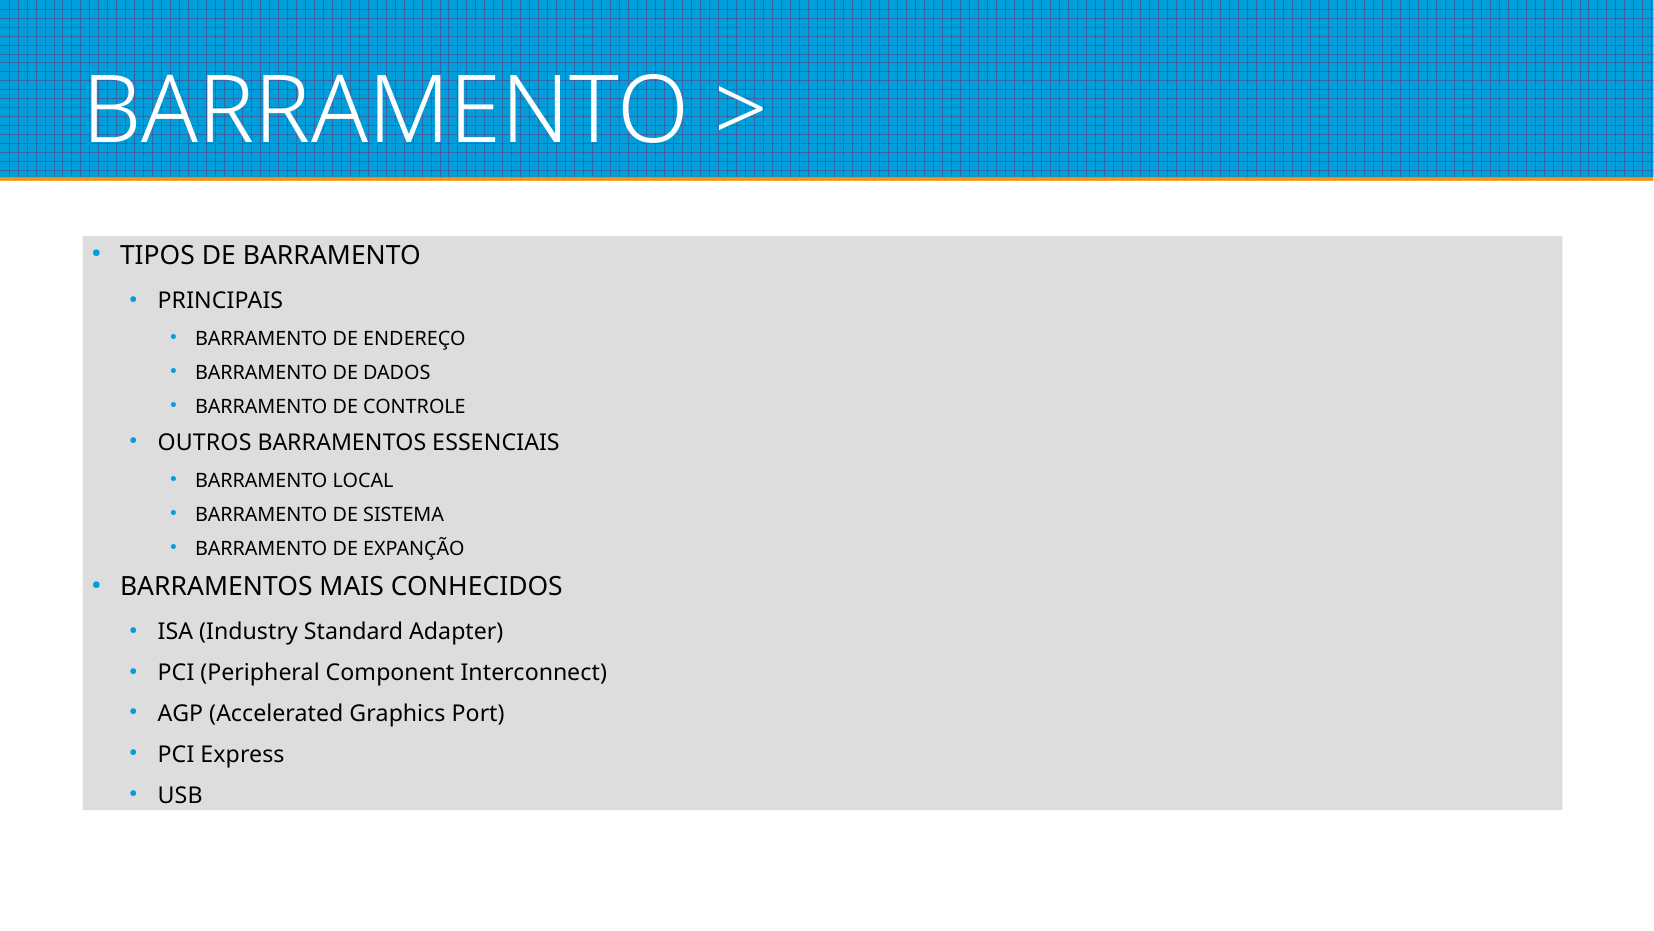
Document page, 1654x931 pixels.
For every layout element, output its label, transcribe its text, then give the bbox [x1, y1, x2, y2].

list TIPOS DE BARRAMENTO PRINCIPAIS BARRAMENTO DE ENDEREÇO BARRAMENTO DE DADOS BARRAMENTO DE CONTROLE OUTROS BARRAMENTOS ESSENCIAIS BARRAMENTO LOCAL BARRAMENTO DE SISTEMA BARRAMENTO DE EXPANÇÃO BARRAMENTOS MAIS CONHECIDOS ISA (Industry Standard Adapter) PCI (Peripheral Component Interconnect) AGP (Accelerated Graphics Port) PCI Express USB [82, 236, 1563, 811]
title BARRAMENTO > [82, 14, 1571, 171]
